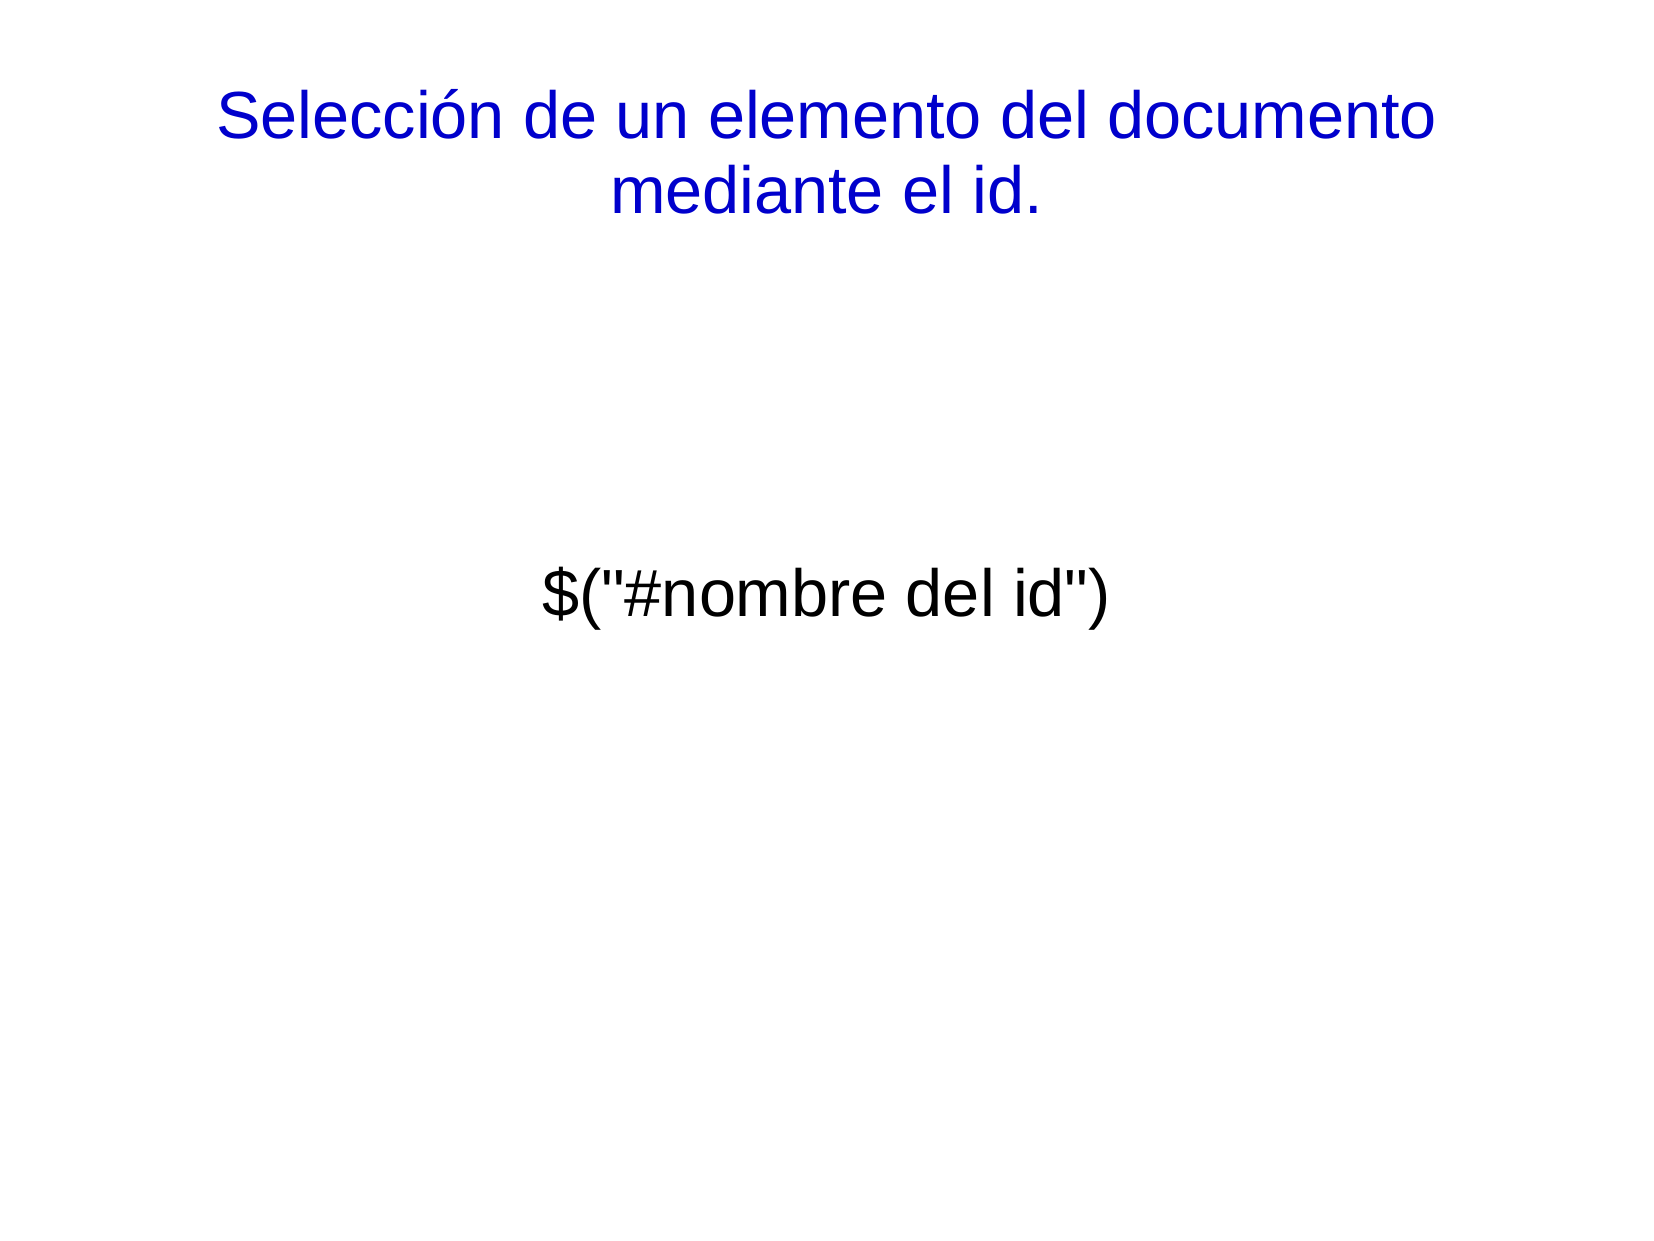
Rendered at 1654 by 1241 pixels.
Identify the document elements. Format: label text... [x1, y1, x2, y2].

list $("#nombre del id") [82, 290, 1571, 1010]
title Selección de un elemento del documento mediante el id. [82, 49, 1571, 257]
